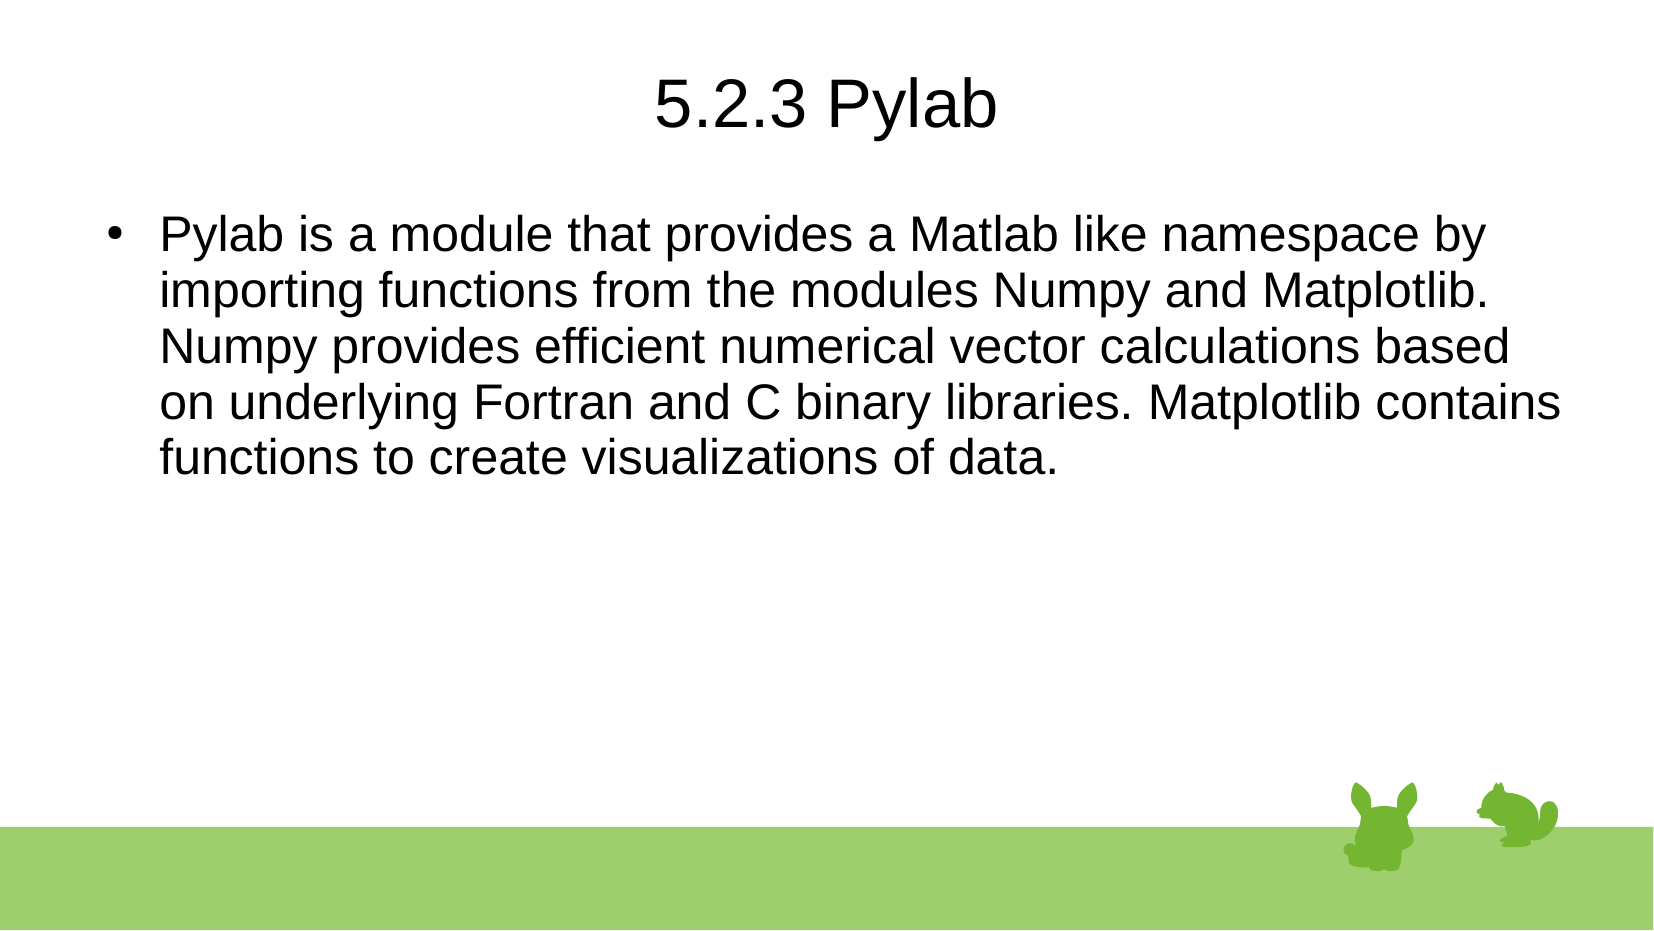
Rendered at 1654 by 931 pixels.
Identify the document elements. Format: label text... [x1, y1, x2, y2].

list Pylab is a module that provides a Matlab like namespace by importing functions from the modules Numpy and Matplotlib. Numpy provides efficient numerical vector calculations based on underlying Fortran and C binary libraries. Matplotlib contains functions to create visualizations of data. [88, 206, 1565, 739]
title 5.2.3 Pylab [88, 29, 1565, 178]
